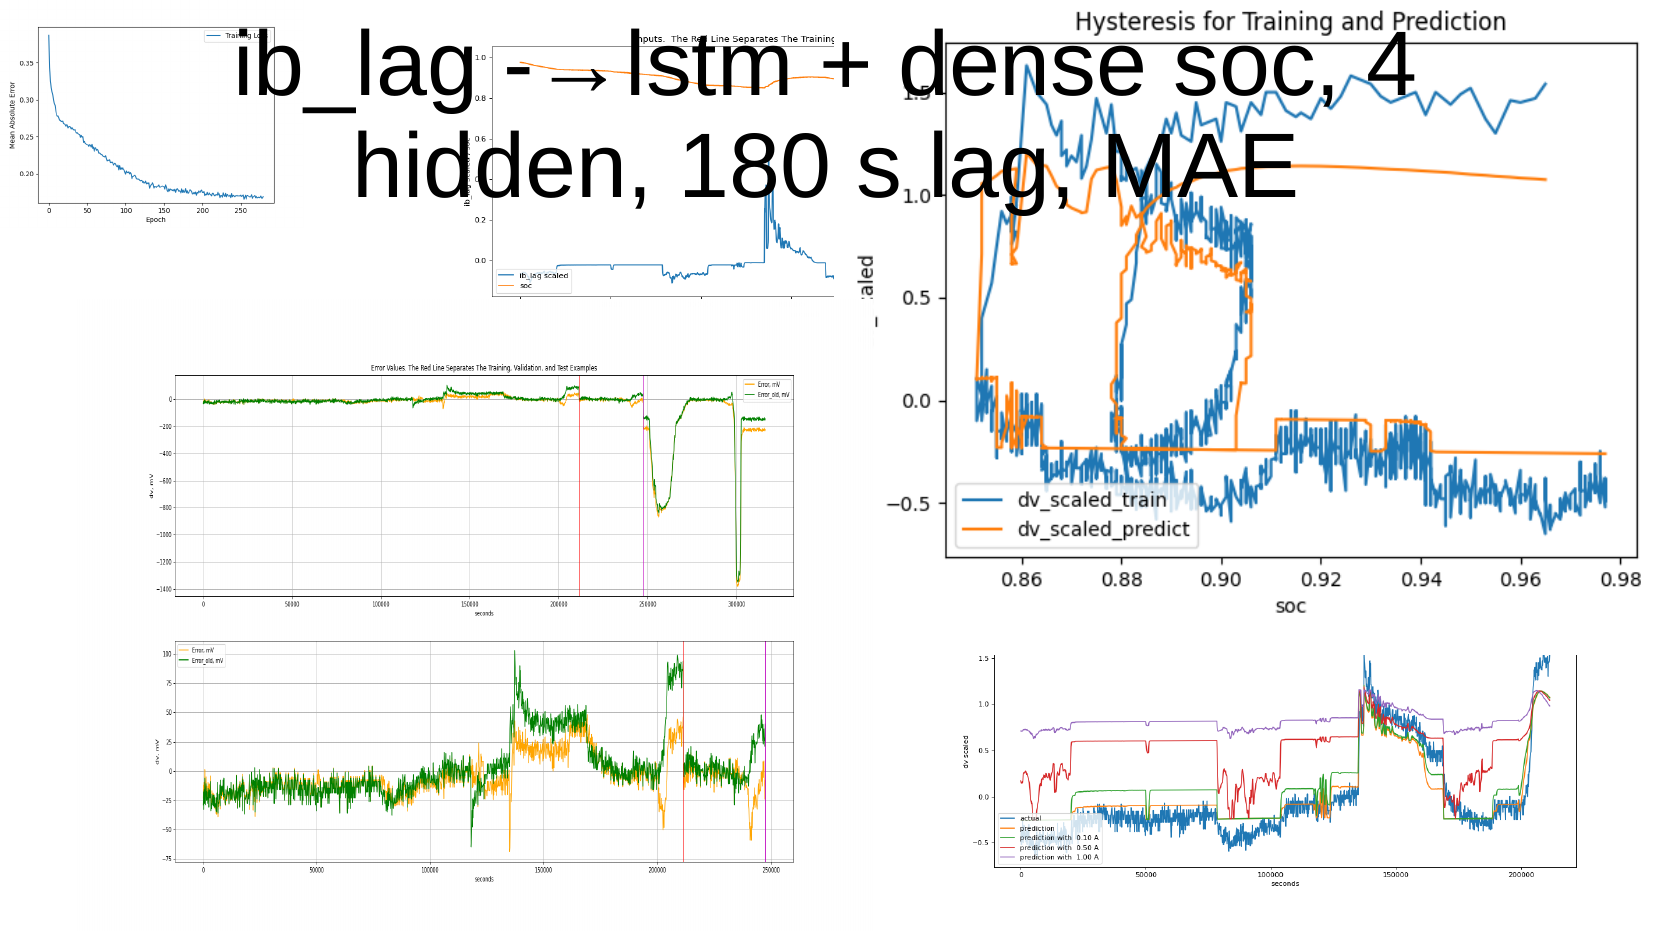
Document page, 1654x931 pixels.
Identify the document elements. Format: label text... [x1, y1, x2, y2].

title ib_lag -→lstm + dense soc, 4 hidden, 180 s lag, MAE [82, 12, 1571, 218]
picture [75, 0, 1654, 931]
picture [0, 0, 304, 228]
